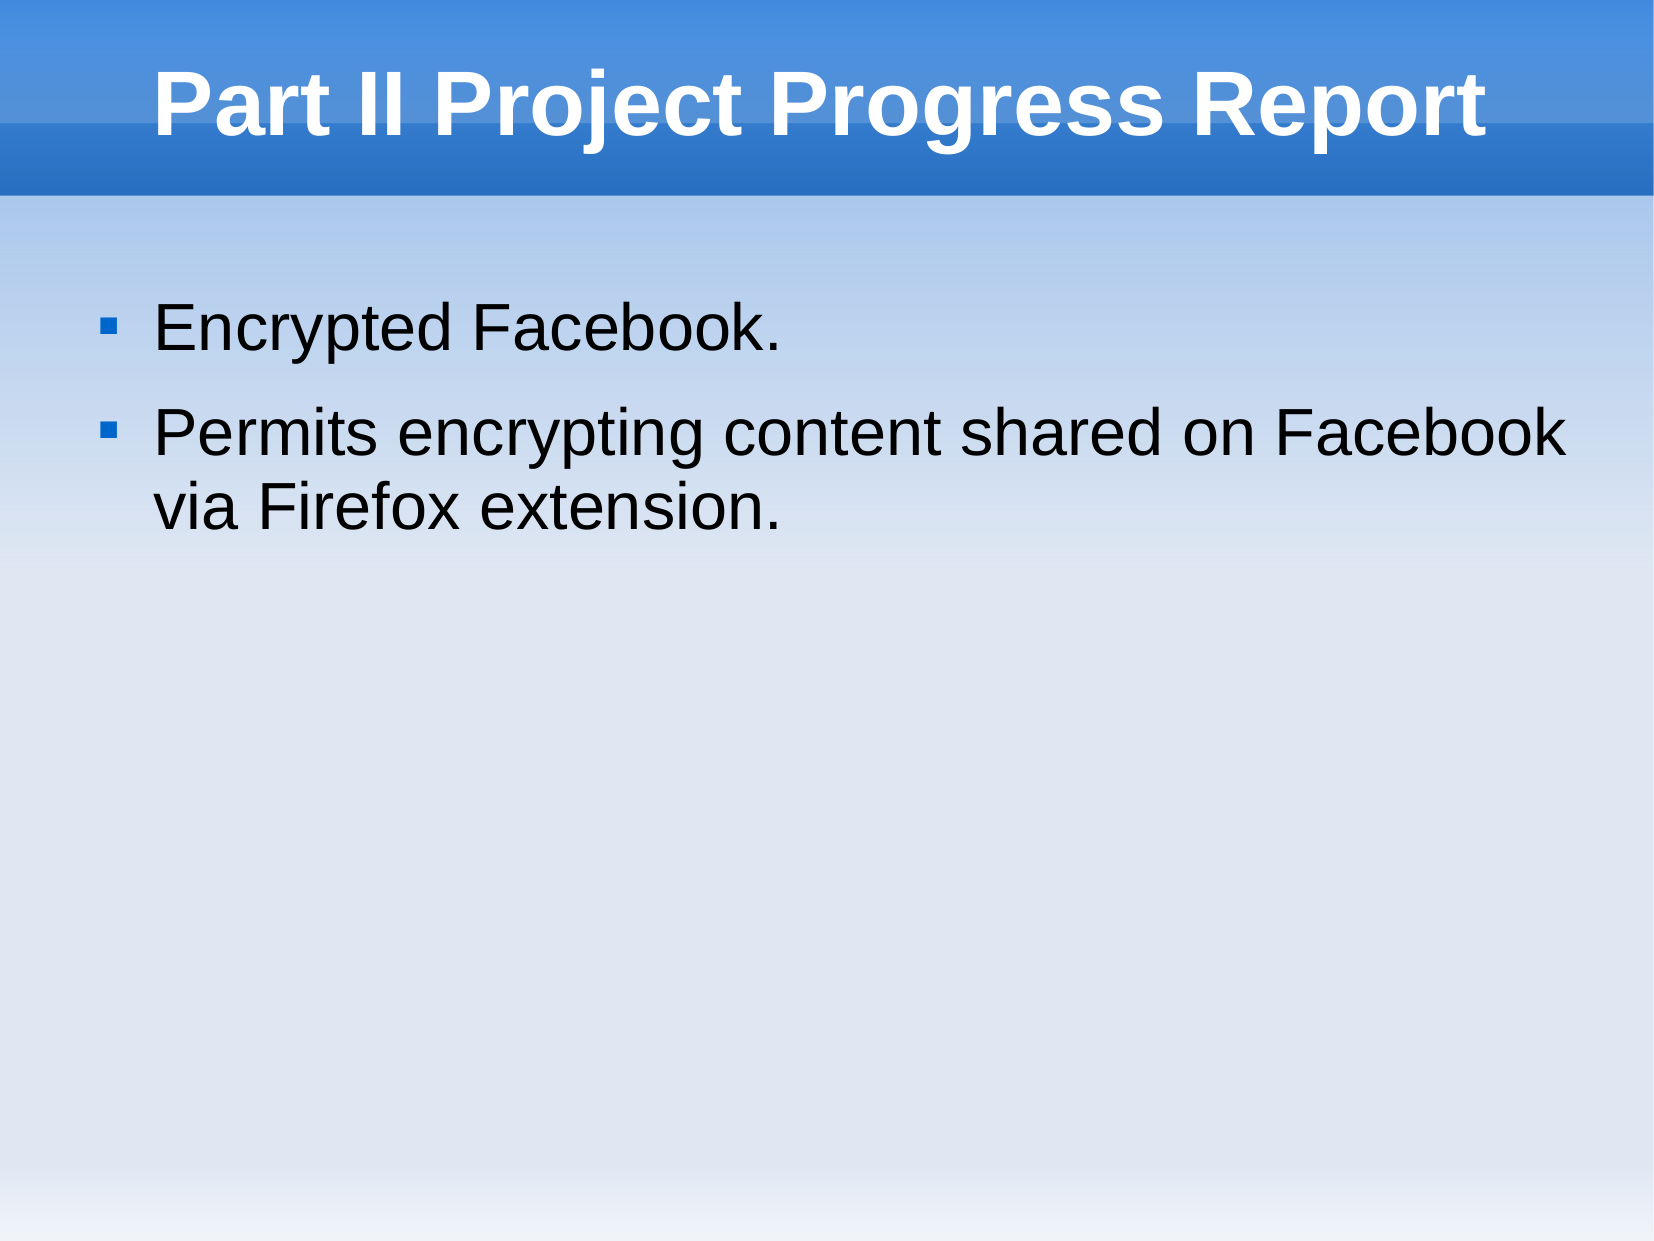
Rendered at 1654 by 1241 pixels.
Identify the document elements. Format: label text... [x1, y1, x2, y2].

list Encrypted Facebook. Permits encrypting content shared on Facebook via Firefox extension. [82, 290, 1571, 1109]
title Part II Project Progress Report [76, 0, 1565, 208]
picture [0, 0, 1654, 1241]
